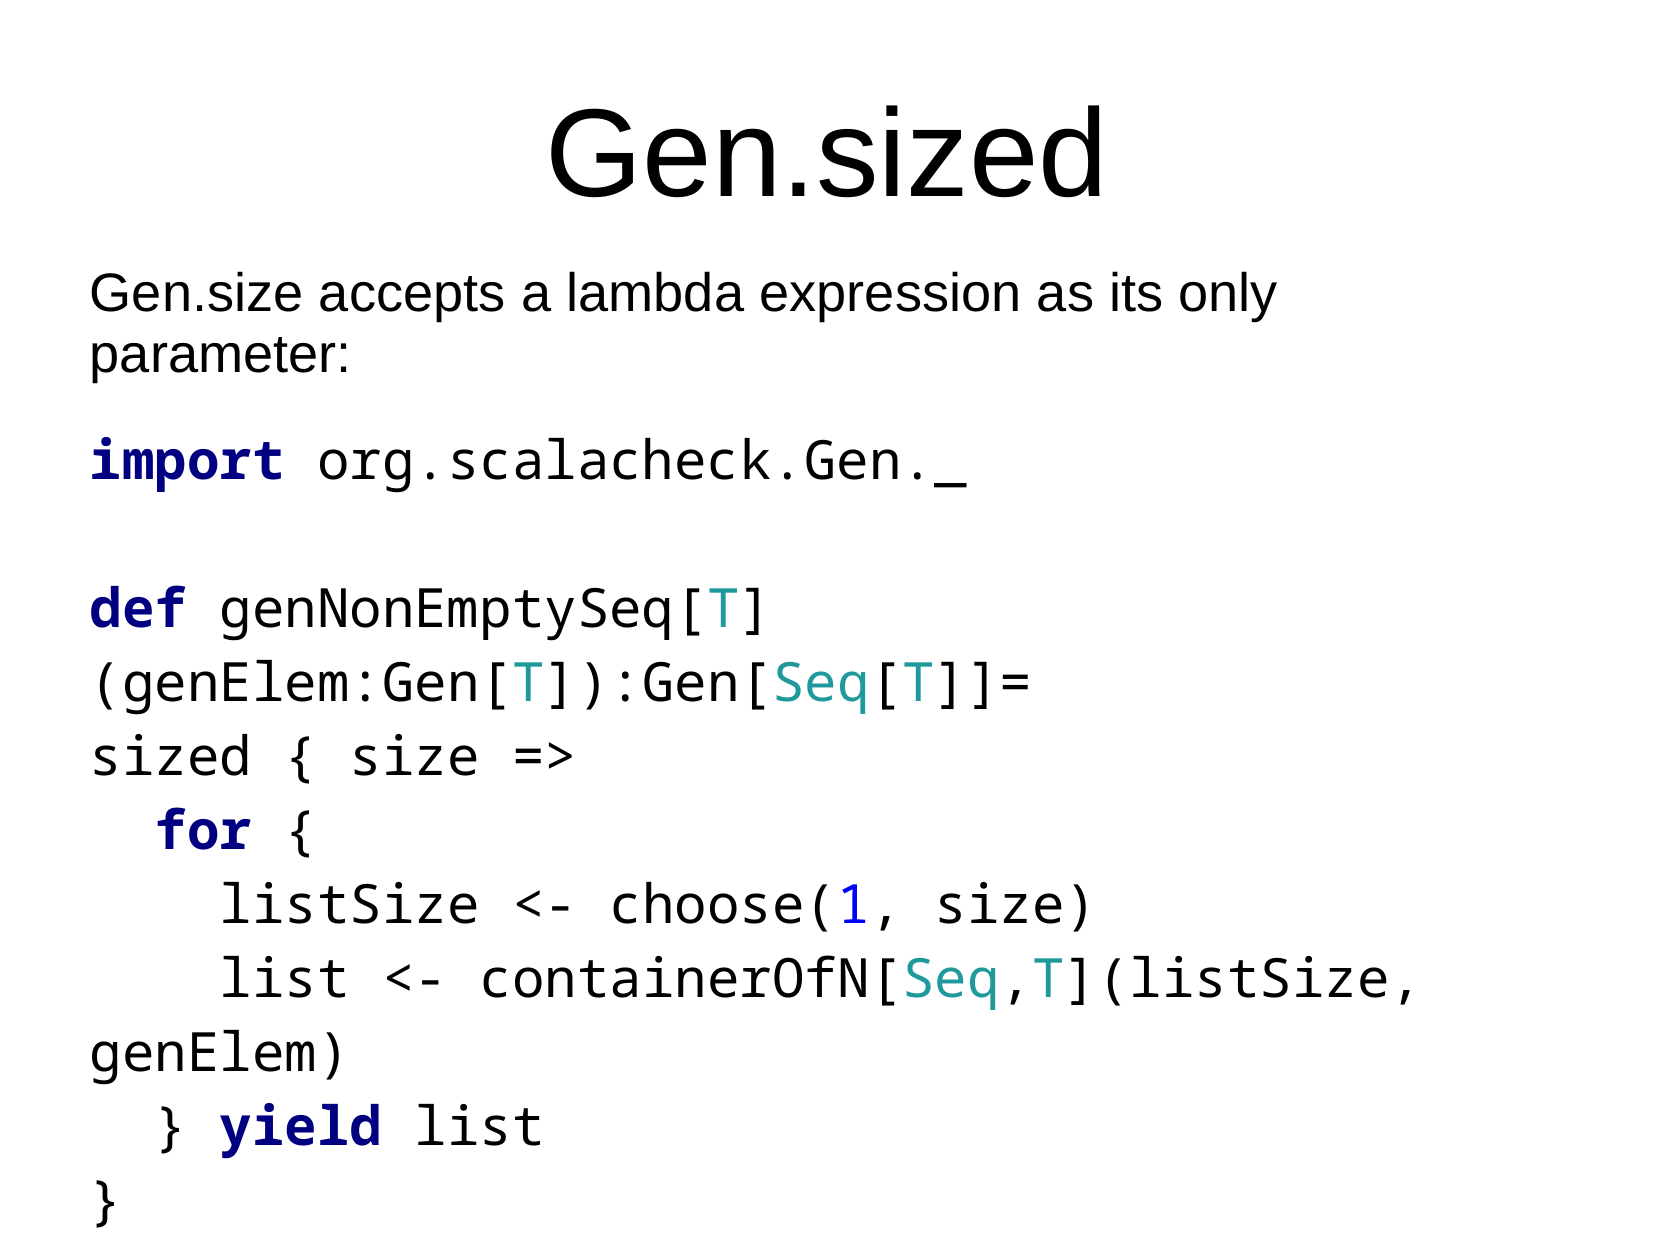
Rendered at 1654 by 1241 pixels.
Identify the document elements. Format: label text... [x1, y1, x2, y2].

title Gen.sized [82, 49, 1571, 257]
text_box Gen.size accepts a lambda expression as its only parameter: [75, 255, 1561, 406]
text_box import org.scalacheck.Gen._ def genNonEmptySeq[T](genElem:Gen[T]):Gen[Seq[T]]= sized { size => for { listSize <- choose(1, size) list <- containerOfN[Seq,T](listSize, genElem) } yield list } [75, 414, 1606, 954]
